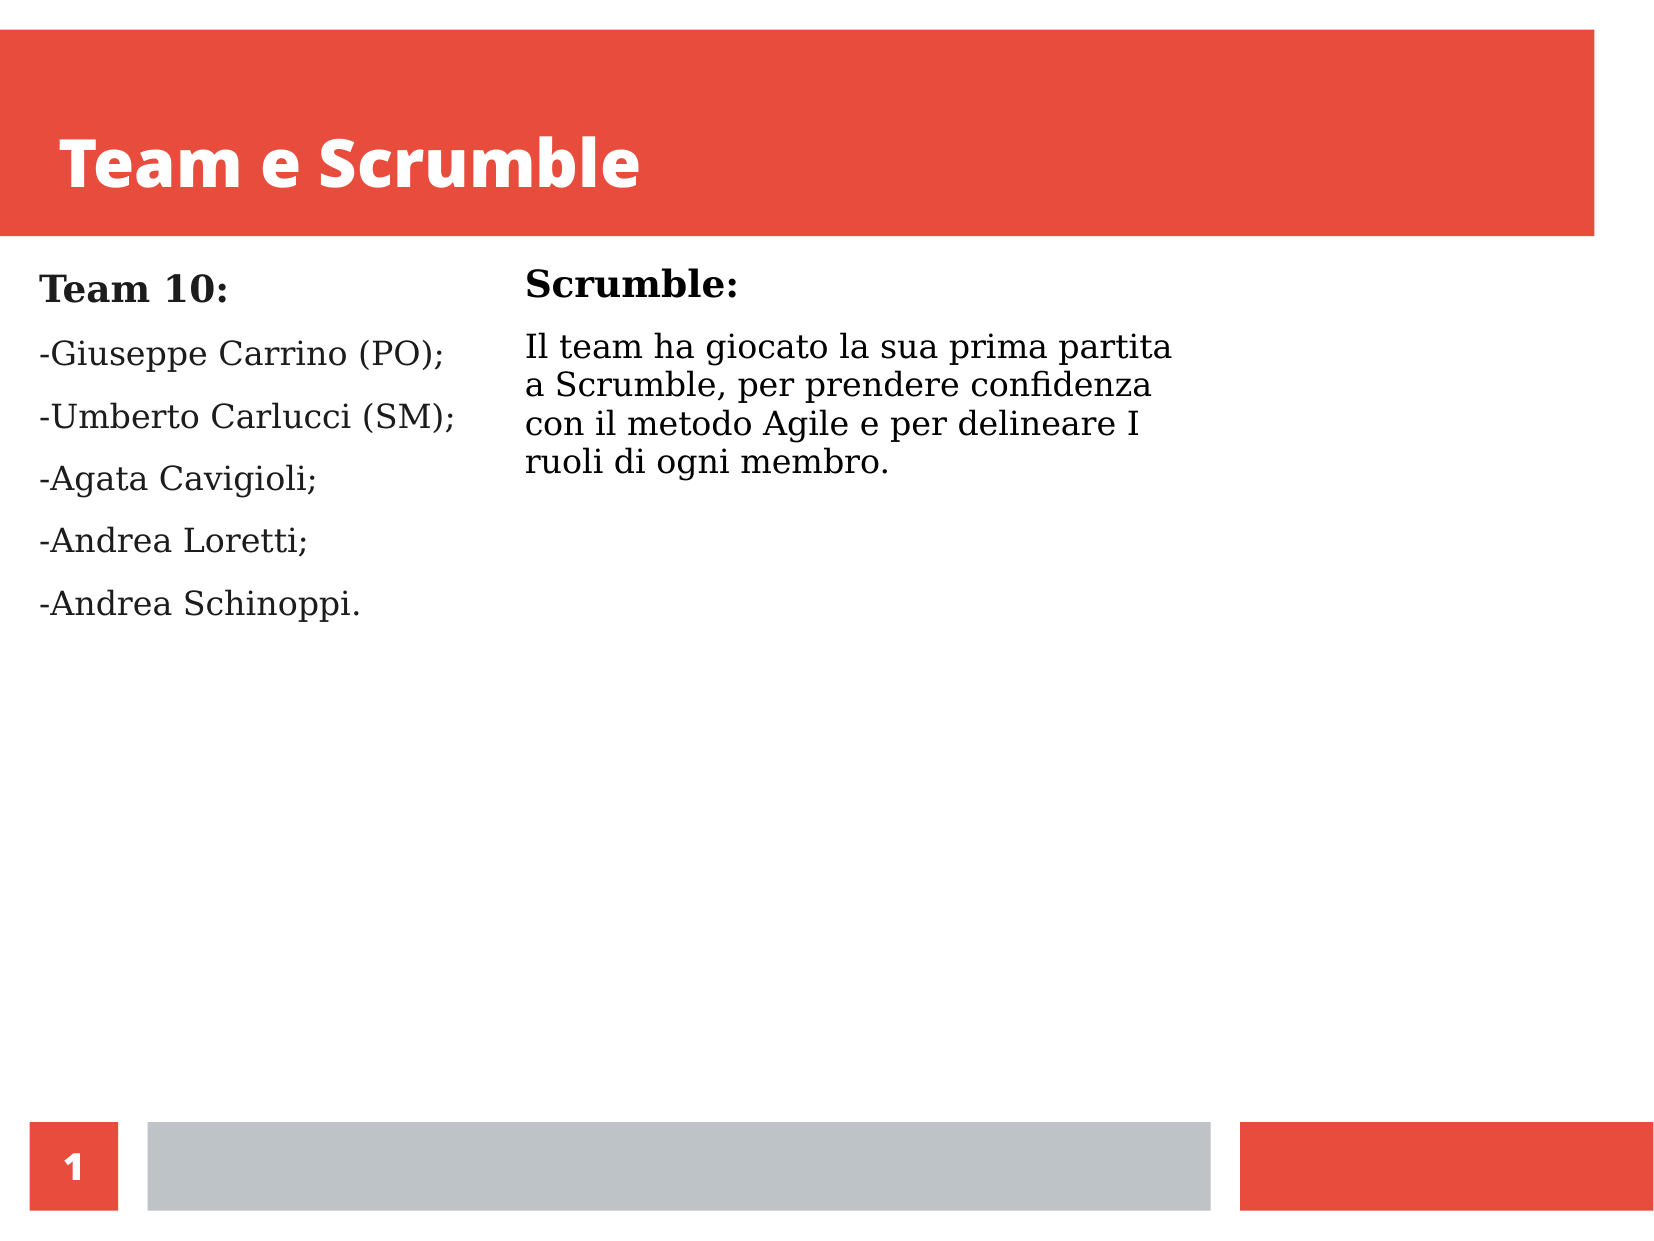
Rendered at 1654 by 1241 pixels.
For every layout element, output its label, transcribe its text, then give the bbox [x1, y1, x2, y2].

text_box Scrumble: Il team ha giocato la sua prima partita a Scrumble, per prendere confidenza con il metodo Agile e per delineare I ruoli di ogni membro. [510, 255, 1216, 526]
title Team e Scrumble [59, 59, 1595, 207]
list Team 10: -Giuseppe Carrino (PO); -Umberto Carlucci (SM); -Agata Cavigioli; -Andrea Loretti; -Andrea Schinoppi. [39, 267, 526, 646]
